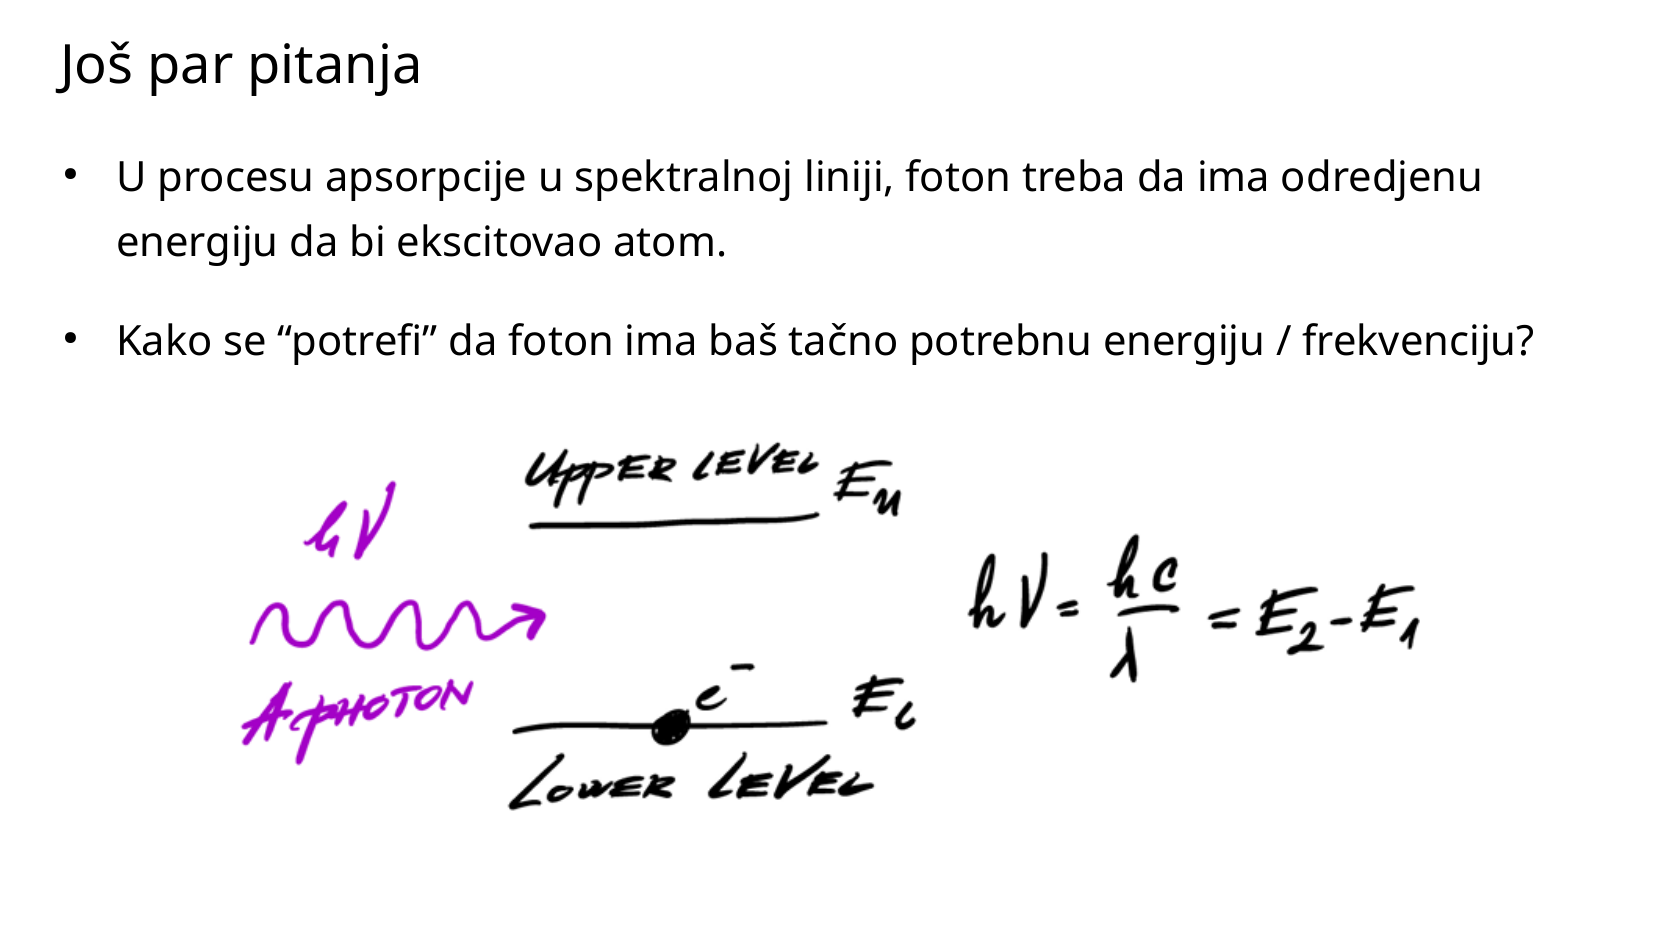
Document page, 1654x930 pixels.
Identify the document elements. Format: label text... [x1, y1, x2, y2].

list U procesu apsorpcije u spektralnoj liniji, foton treba da ima odredjenu energiju da bi ekscitovao atom. Kako se “potrefi” da foton ima baš tačno potrebnu energiju / frekvenciju? [45, 138, 1613, 868]
picture [225, 415, 1445, 826]
title Još par pitanja [59, 13, 1648, 113]
